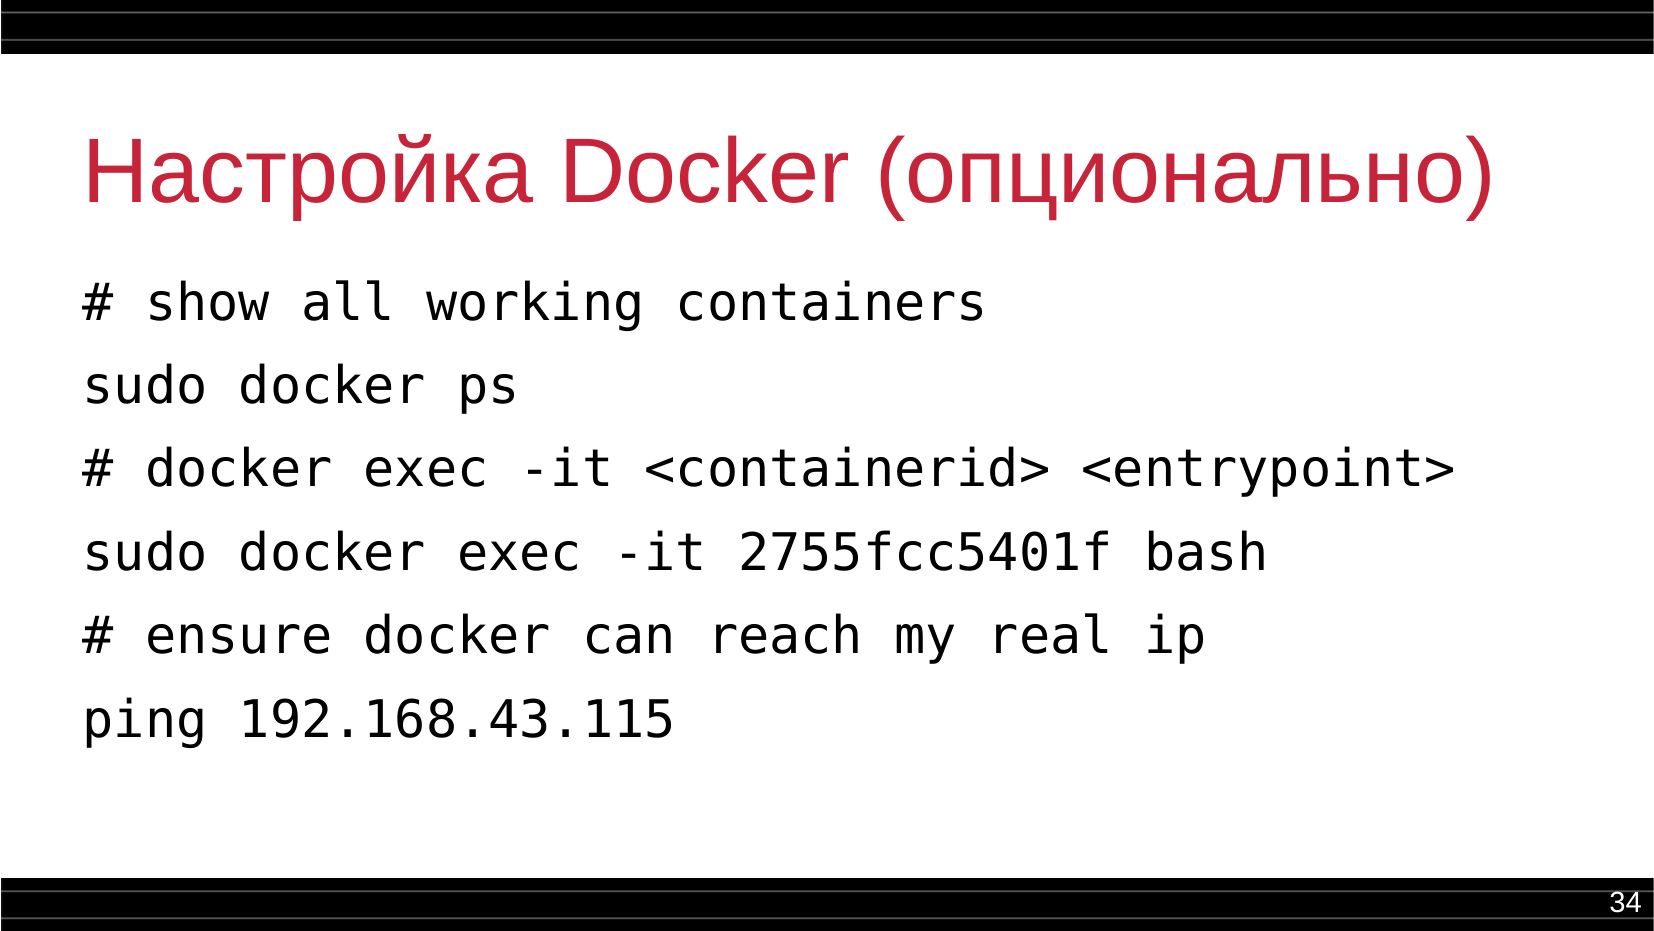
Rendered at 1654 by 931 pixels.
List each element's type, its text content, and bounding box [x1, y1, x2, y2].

list # show all working containers sudo docker ps # docker exec -it <containerid> <entrypoint> sudo docker exec -it 2755fcc5401f bash # ensure docker can reach my real ip ping 192.168.43.115 [82, 271, 1571, 758]
title Настройка Docker (опционально) [82, 92, 1571, 249]
picture [1, 878, 1654, 931]
picture [1, 0, 1654, 54]
